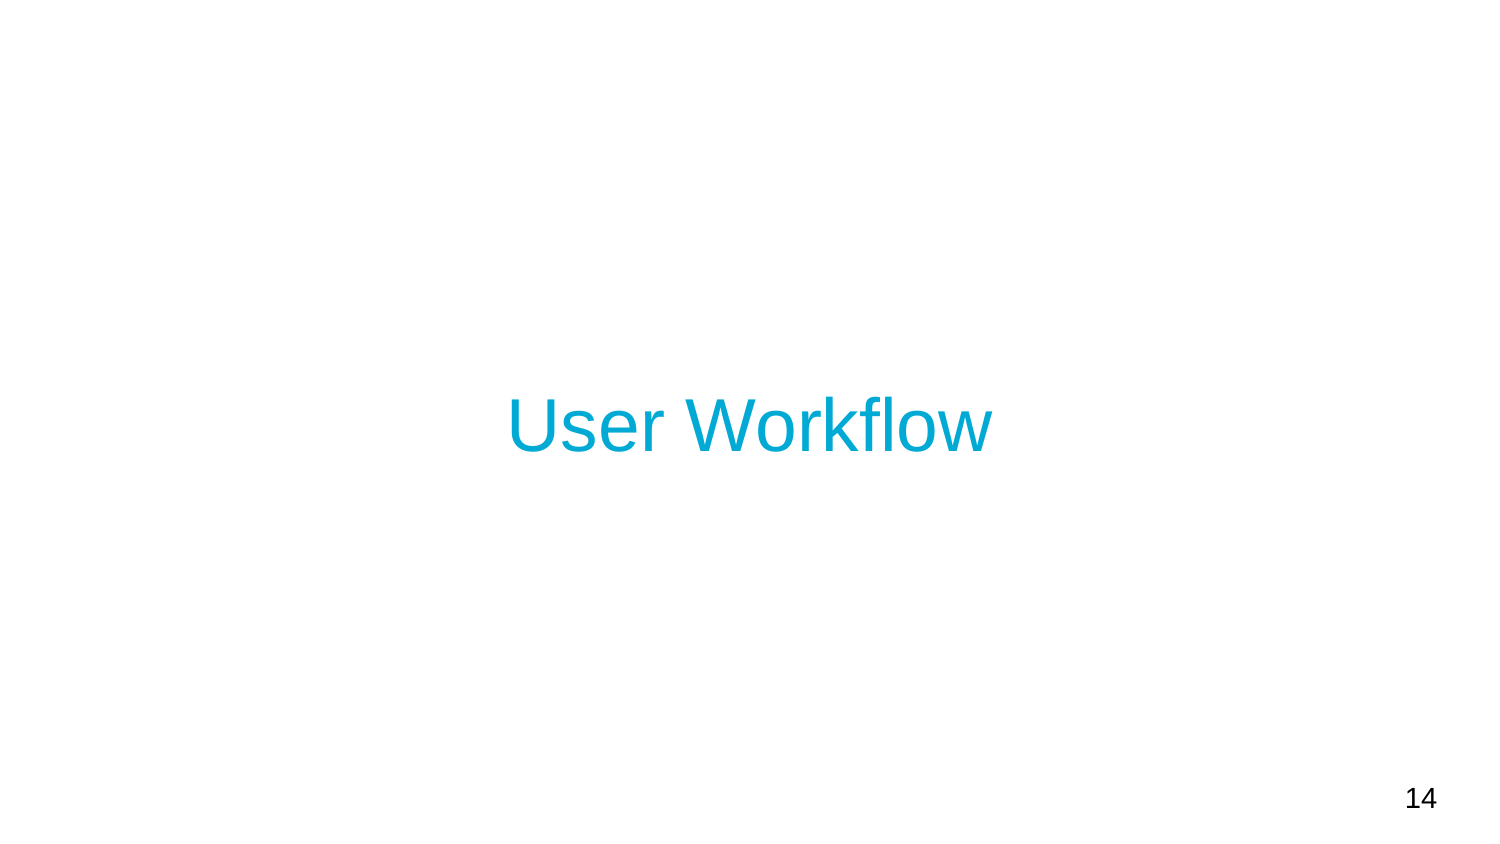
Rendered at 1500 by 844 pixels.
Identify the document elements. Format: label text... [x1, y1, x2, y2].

slide_number <číslo> [1389, 764, 1480, 830]
title User Workflow [51, 352, 1449, 491]
